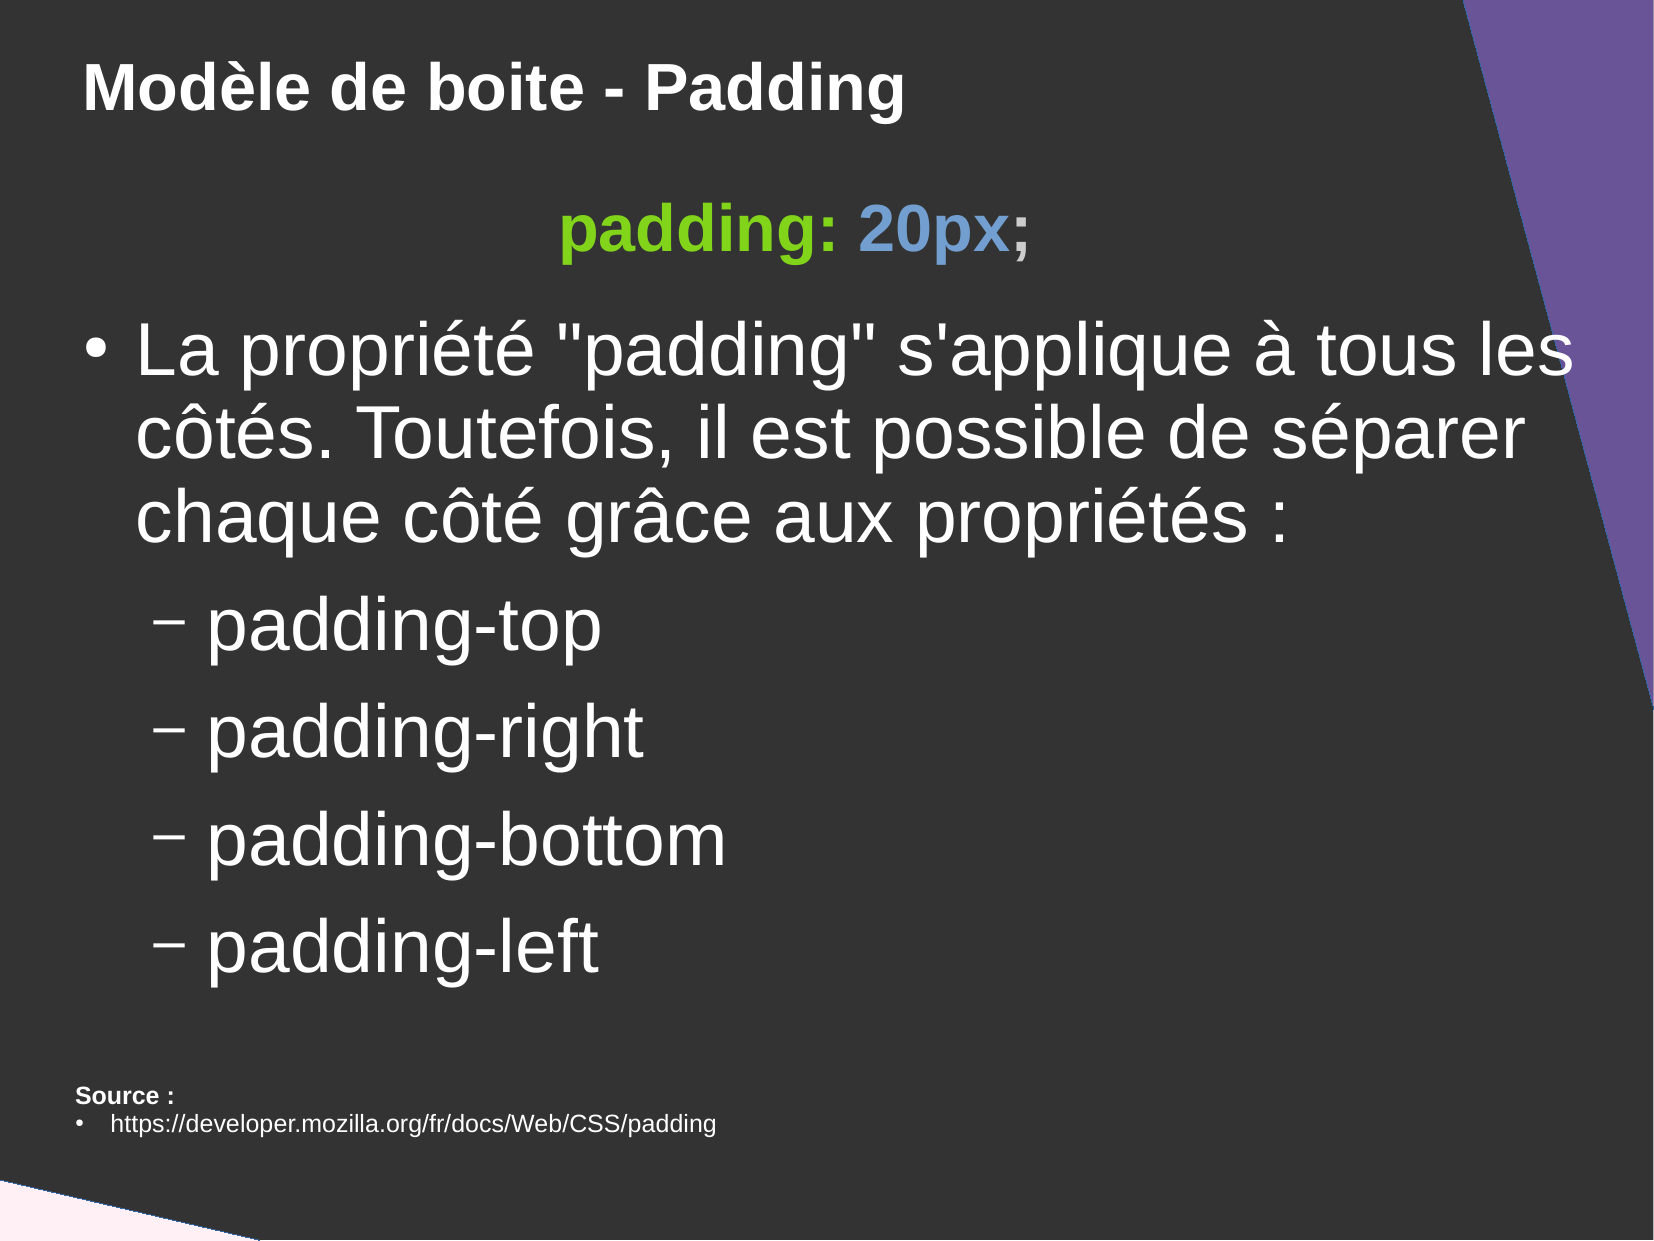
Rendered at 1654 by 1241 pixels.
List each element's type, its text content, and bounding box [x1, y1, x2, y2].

text_box padding: 20px; [507, 183, 1083, 308]
text_box [1463, 0, 1654, 710]
list La propriété "padding" s'applique à tous les côtés. Toutefois, il est possible de séparer chaque côté grâce aux propriétés : padding-top padding-right padding-bottom padding-left [64, 307, 1604, 1004]
text_box [0, 1179, 264, 1241]
title Modèle de boite - Padding [82, 49, 1571, 130]
text_box Source : https://developer.mozilla.org/fr/docs/Web/CSS/padding [60, 1074, 1546, 1217]
